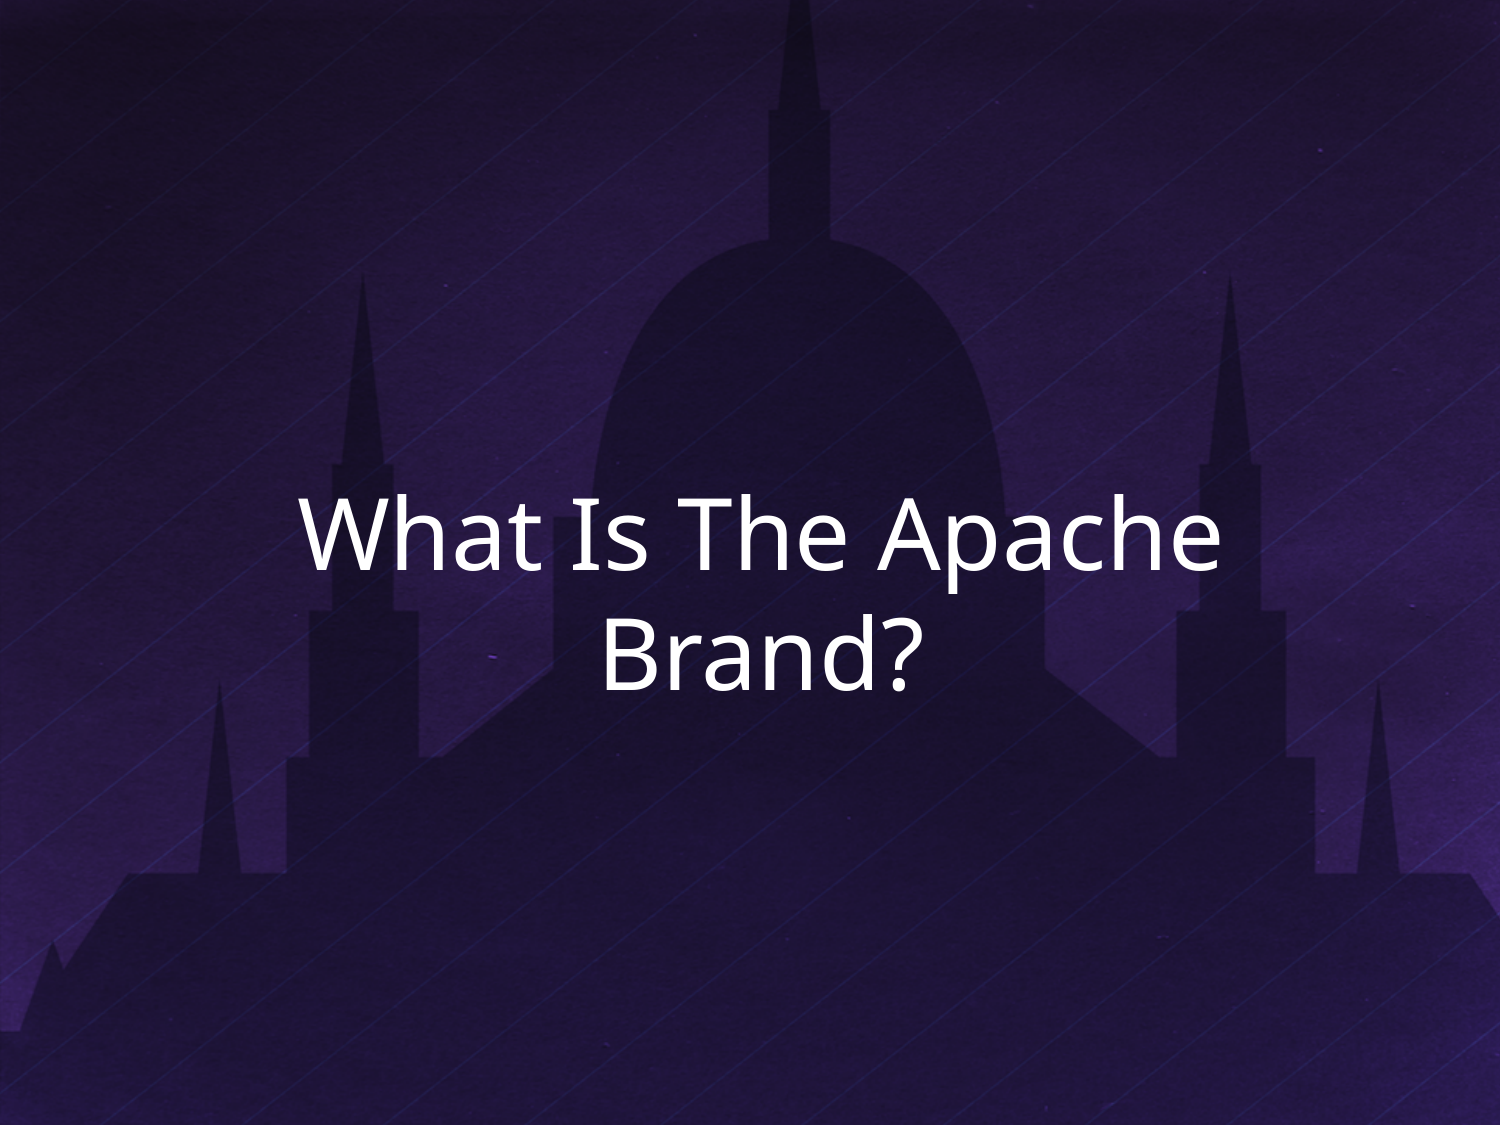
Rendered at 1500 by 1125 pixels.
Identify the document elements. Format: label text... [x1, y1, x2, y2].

title What Is The Apache Brand? [112, 470, 1411, 712]
picture [0, 0, 1500, 1125]
